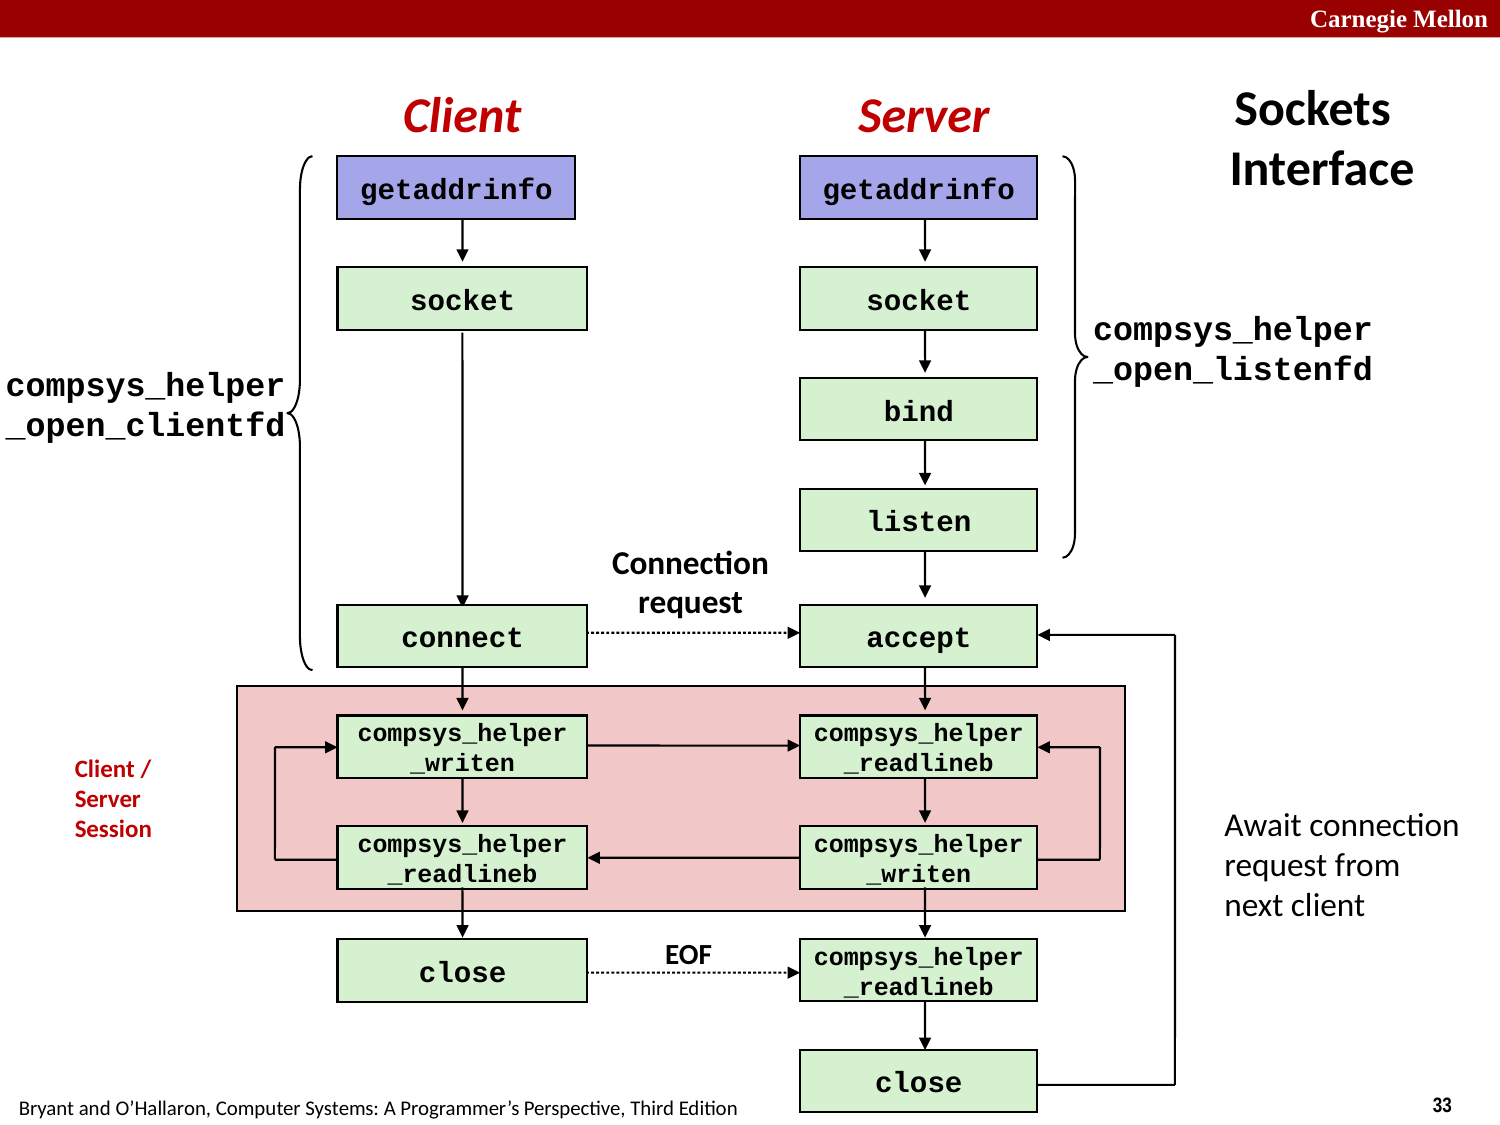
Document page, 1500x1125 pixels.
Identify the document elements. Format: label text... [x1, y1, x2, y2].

text_box compsys_helper _writen [337, 715, 588, 778]
text_box socket [337, 267, 588, 330]
text_box Client [388, 74, 537, 150]
text_box close [799, 1049, 1038, 1113]
text_box [276, 747, 1098, 858]
text_box socket [799, 267, 1038, 330]
text_box Client / Server Session [59, 745, 213, 850]
text_box listen [799, 488, 1038, 552]
text_box compsys_helper _open_clientfd [0, 355, 301, 451]
text_box compsys_helper _writen [799, 826, 1038, 889]
text_box connect [337, 604, 588, 668]
text_box [237, 685, 1125, 911]
text_box compsys_helper _readlineb [799, 715, 1038, 778]
text_box [464, 859, 923, 911]
text_box Await connection request from next client [1209, 796, 1475, 931]
text_box close [337, 939, 588, 1002]
text_box accept [799, 604, 1038, 668]
text_box compsys_helper _readlineb [799, 938, 1038, 1002]
text_box EOF [650, 927, 728, 978]
text_box compsys_helper _readlineb [337, 826, 588, 889]
text_box Server [843, 74, 1005, 150]
text_box getaddrinfo [337, 156, 575, 219]
text_box bind [799, 378, 1038, 441]
text_box Connection request [597, 533, 785, 629]
title Sockets Interface [1137, 37, 1488, 234]
text_box compsys_helper _open_listenfd [1078, 300, 1389, 395]
text_box getaddrinfo [799, 156, 1038, 219]
